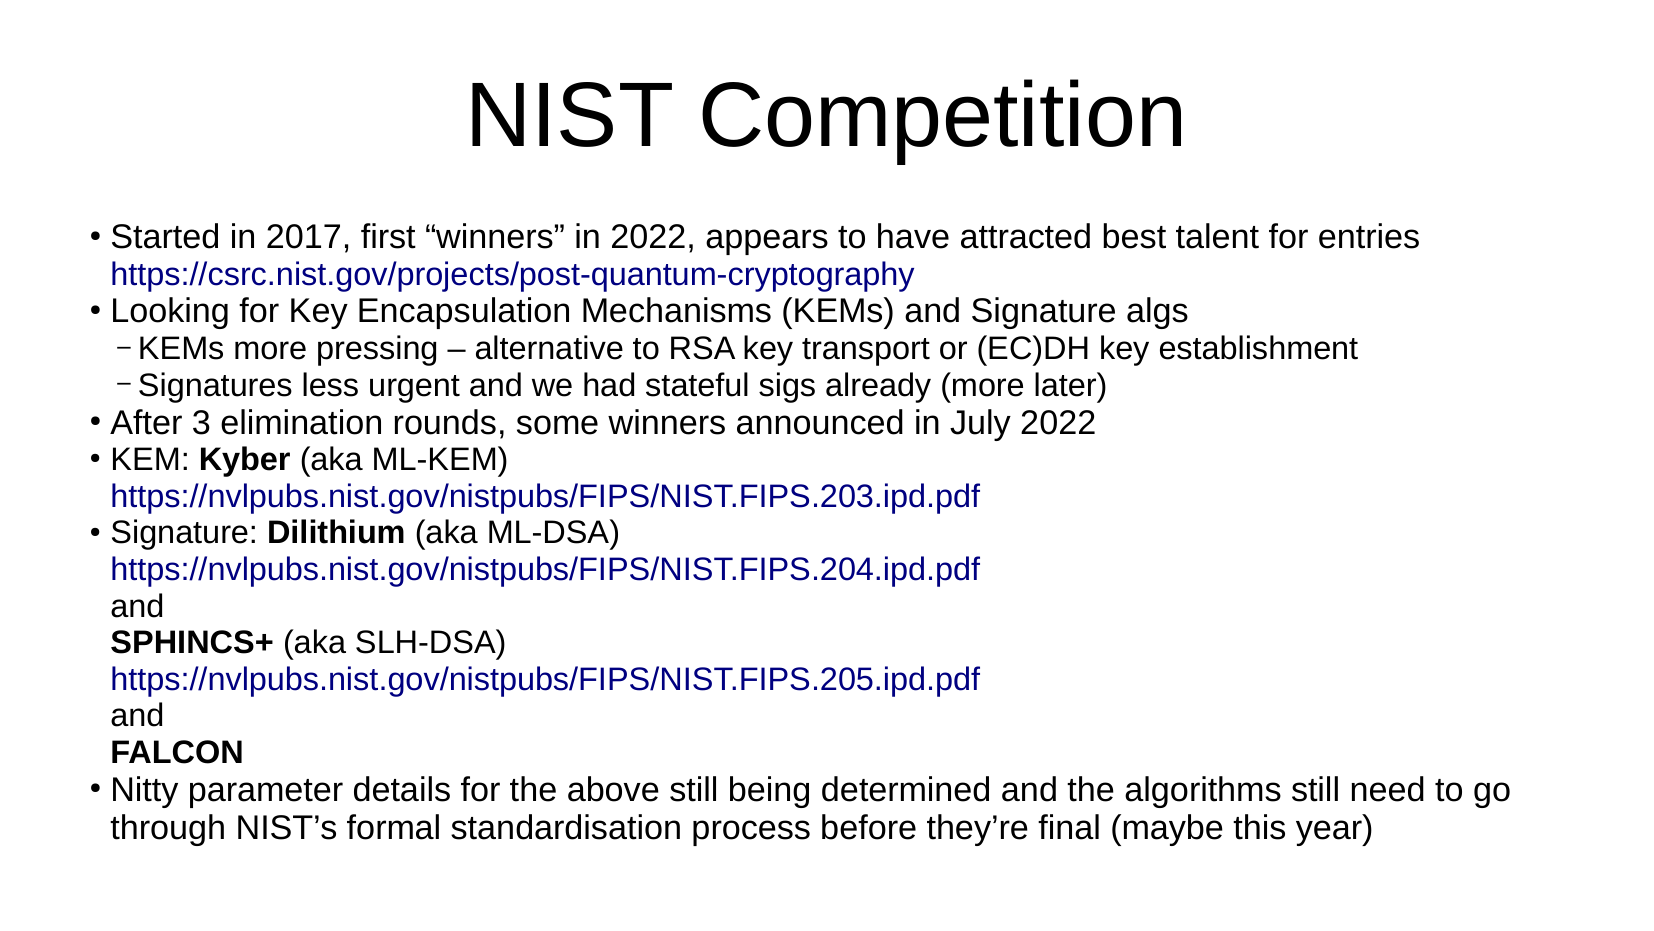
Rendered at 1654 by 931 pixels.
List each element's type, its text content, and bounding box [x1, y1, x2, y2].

list Started in 2017, first “winners” in 2022, appears to have attracted best talent for entries https://csrc.nist.gov/projects/post-quantum-cryptography Looking for Key Encapsulation Mechanisms (KEMs) and Signature algs KEMs more pressing – alternative to RSA key transport or (EC)DH key establishment Signatures less urgent and we had stateful sigs already (more later) After 3 elimination rounds, some winners announced in July 2022 KEM: Kyber (aka ML-KEM) https://nvlpubs.nist.gov/nistpubs/FIPS/NIST.FIPS.203.ipd.pdf Signature: Dilithium (aka ML-DSA) https://nvlpubs.nist.gov/nistpubs/FIPS/NIST.FIPS.204.ipd.pdf and SPHINCS+ (aka SLH-DSA) https://nvlpubs.nist.gov/nistpubs/FIPS/NIST.FIPS.205.ipd.pdf and FALCON Nitty parameter details for the above still being determined and the algorithms still need to go through NIST’s formal standardisation process before they’re final (maybe this year) [82, 217, 1571, 874]
title NIST Competition [82, 37, 1571, 193]
